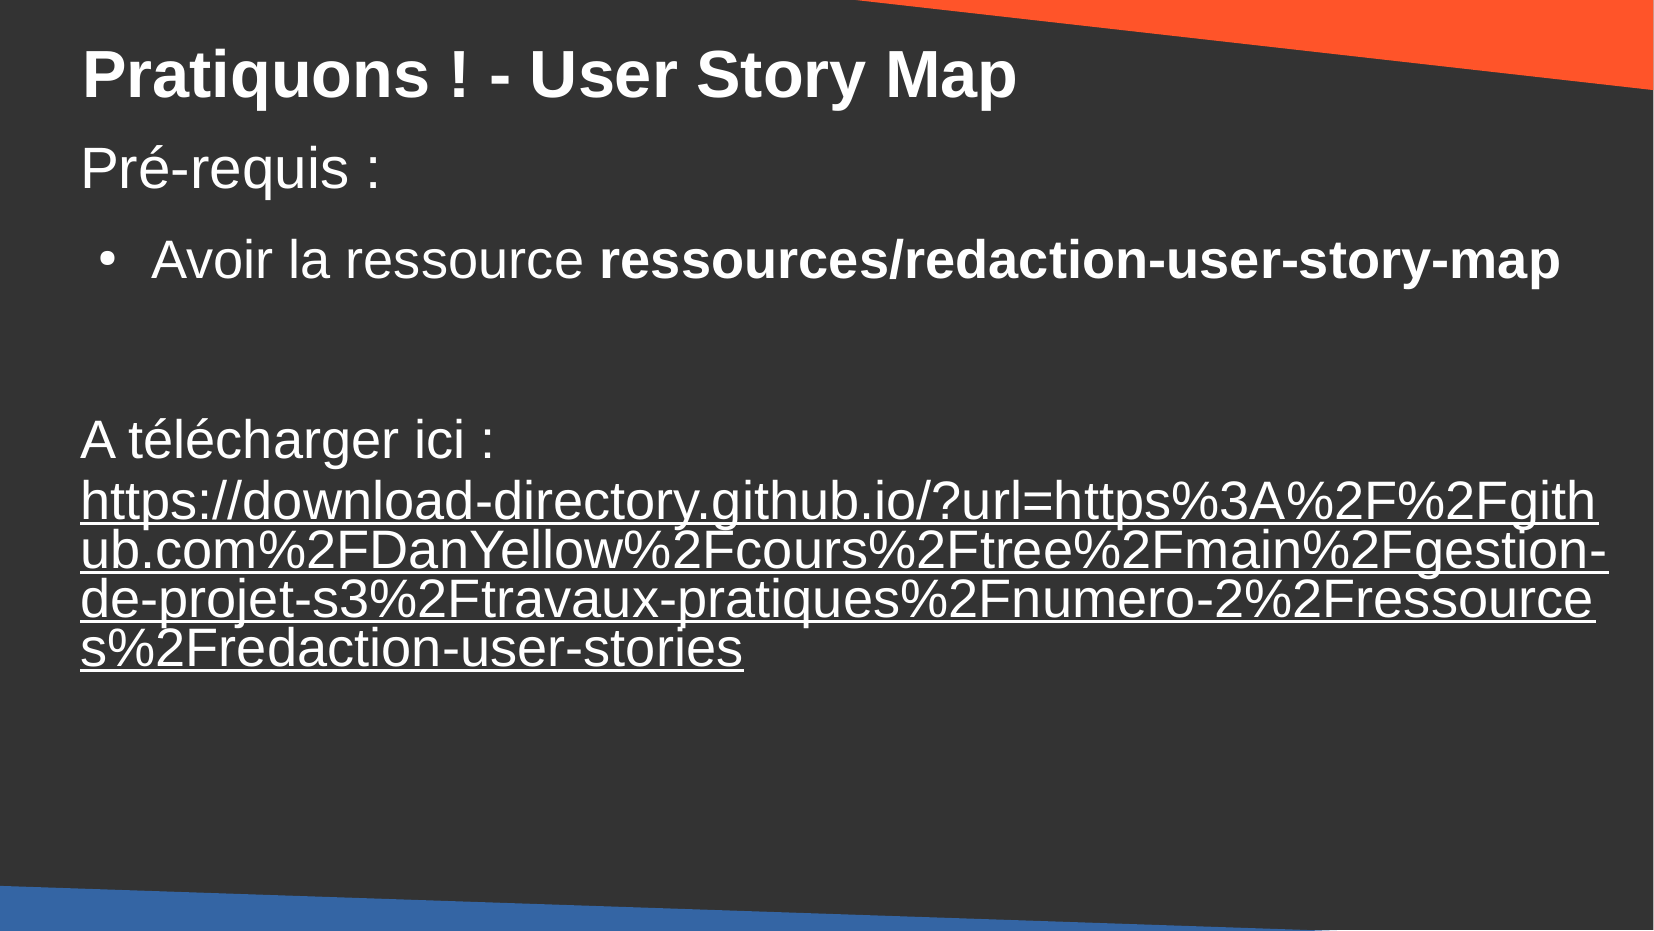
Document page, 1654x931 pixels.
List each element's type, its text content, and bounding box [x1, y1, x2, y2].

title Pratiquons ! - User Story Map [82, 37, 1571, 114]
text_box [855, 0, 1654, 91]
list Pré-requis : Avoir la ressource ressources/redaction-user-story-map A télécharger ici : https://download-directory.github.io/?url=https%3A%2F%2Fgithub.com%2FDanYellow%2Fcours%2Ftree%2Fmain%2Fgestion-de-projet-s3%2Ftravaux-pratiques%2Fnumero-2%2Fressources%2Fredaction-user-stories [80, 135, 1620, 721]
text_box [0, 885, 1337, 931]
